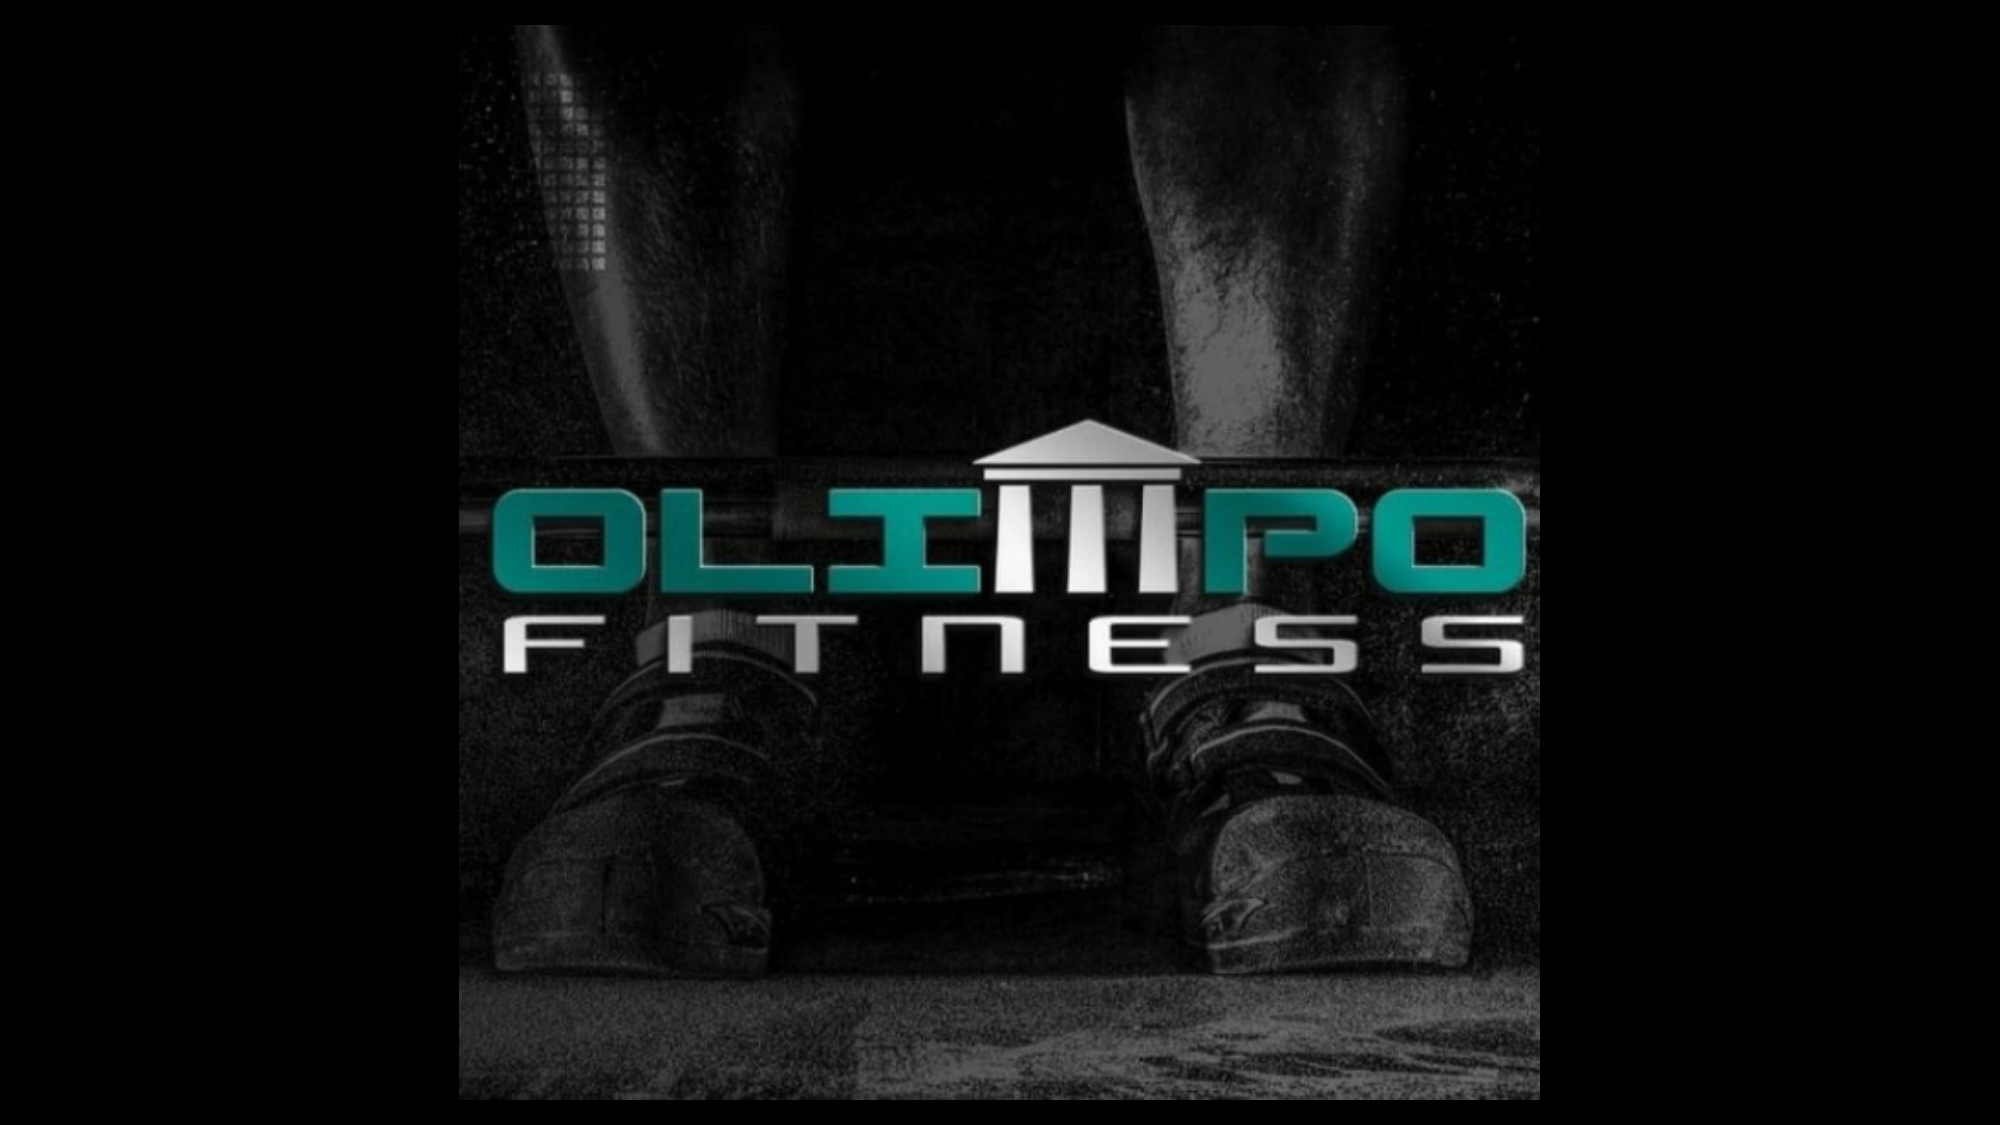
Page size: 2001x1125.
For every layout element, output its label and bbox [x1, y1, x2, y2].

picture [459, 25, 1540, 1100]
